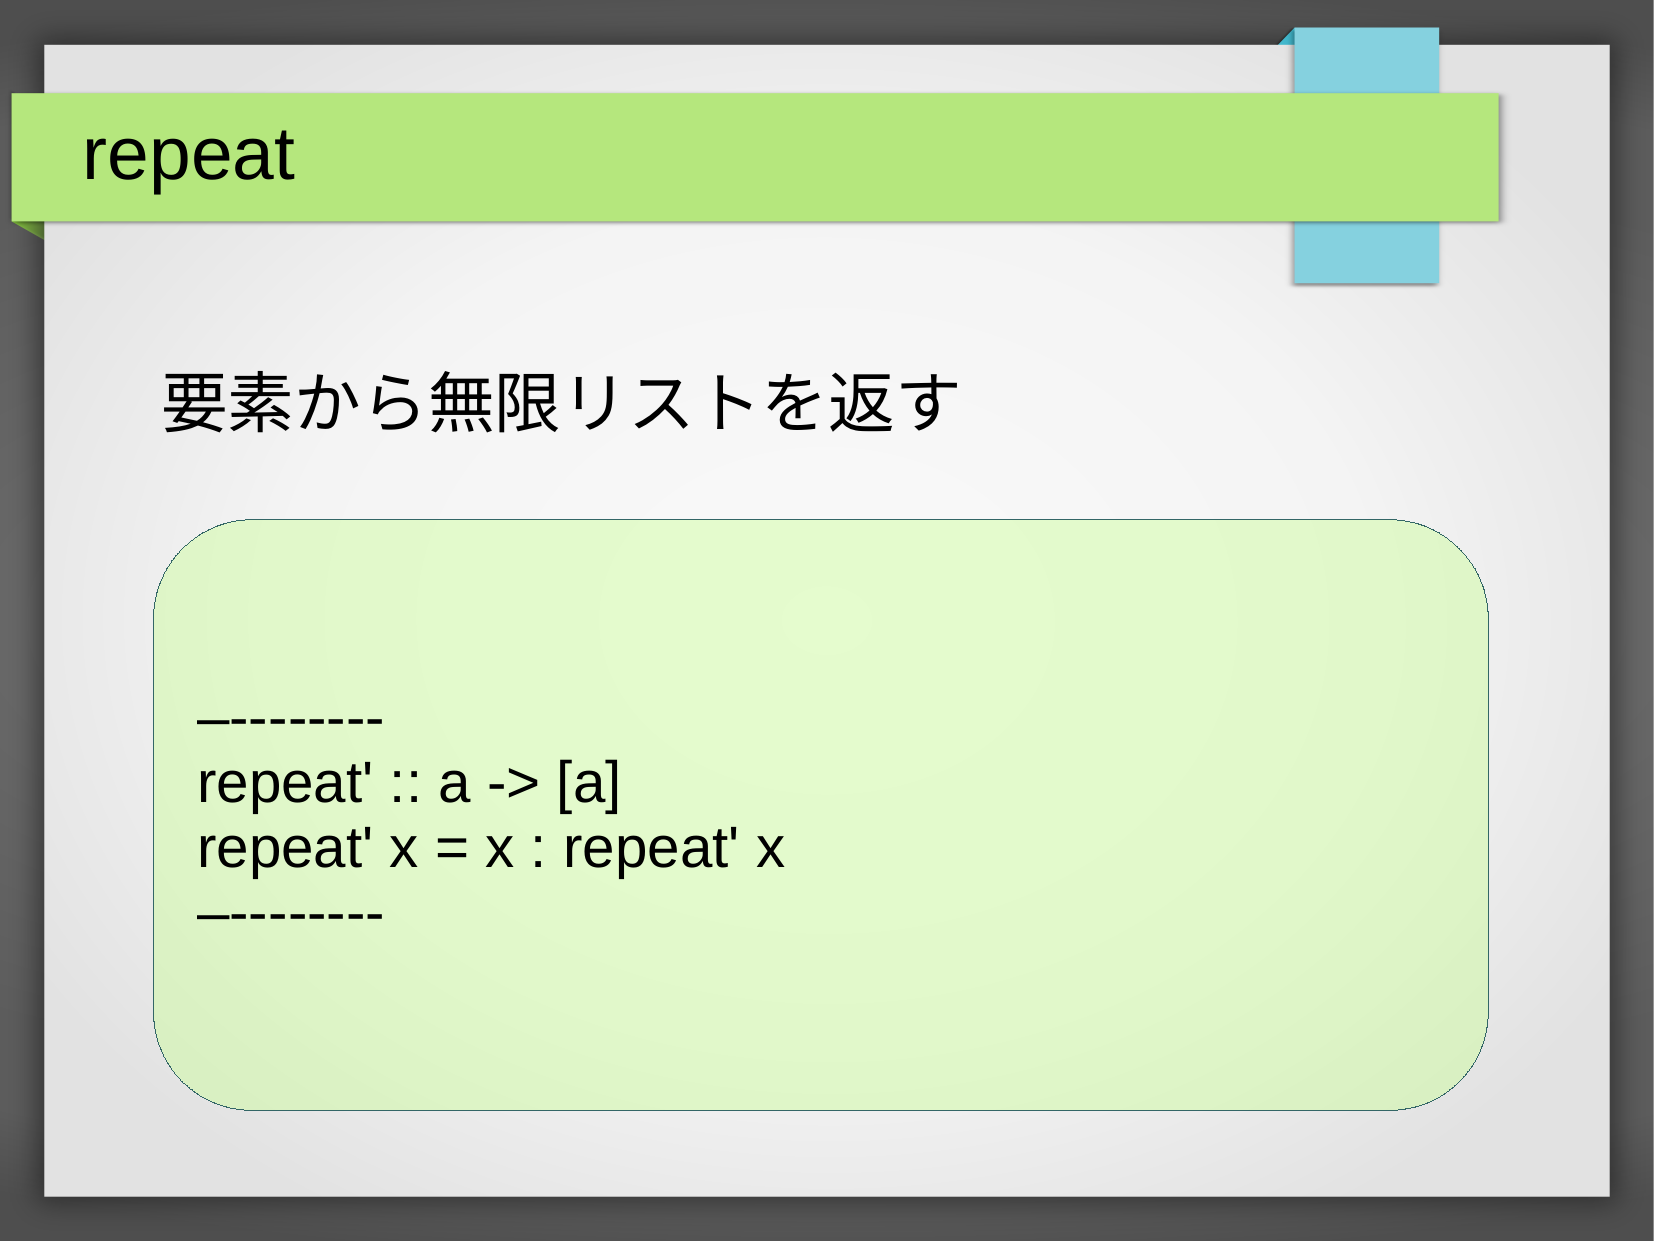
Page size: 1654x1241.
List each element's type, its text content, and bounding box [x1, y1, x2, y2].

text_box –-------- repeat' :: a -> [a] repeat' x = x : repeat' x –-------- [153, 519, 1489, 1111]
text_box 要素から無限リストを返す [111, 342, 905, 425]
picture [0, 0, 1654, 1241]
title repeat [82, 94, 1264, 213]
